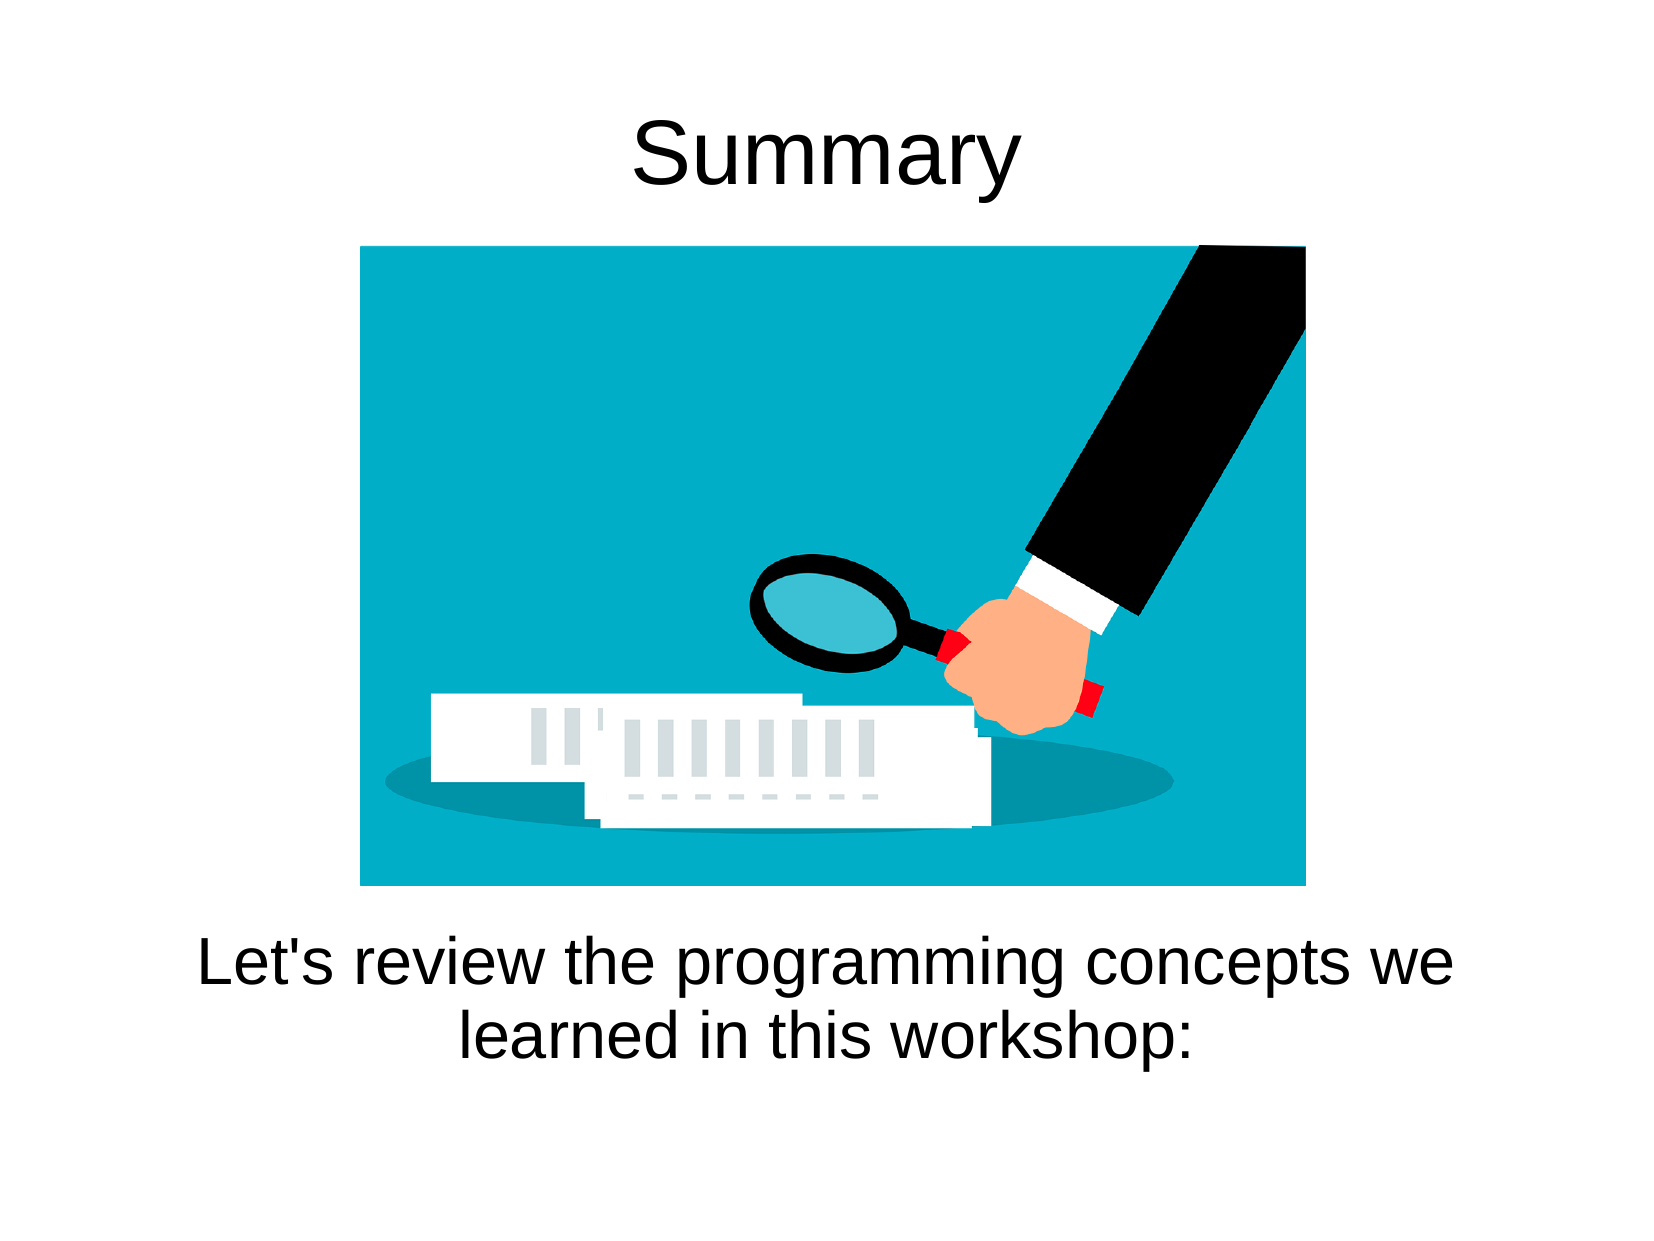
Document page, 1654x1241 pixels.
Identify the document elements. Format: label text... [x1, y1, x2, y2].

picture [360, 245, 1306, 886]
subtitle Let's review the programming concepts we learned in this workshop: [82, 290, 1571, 1109]
title Summary [82, 49, 1571, 257]
